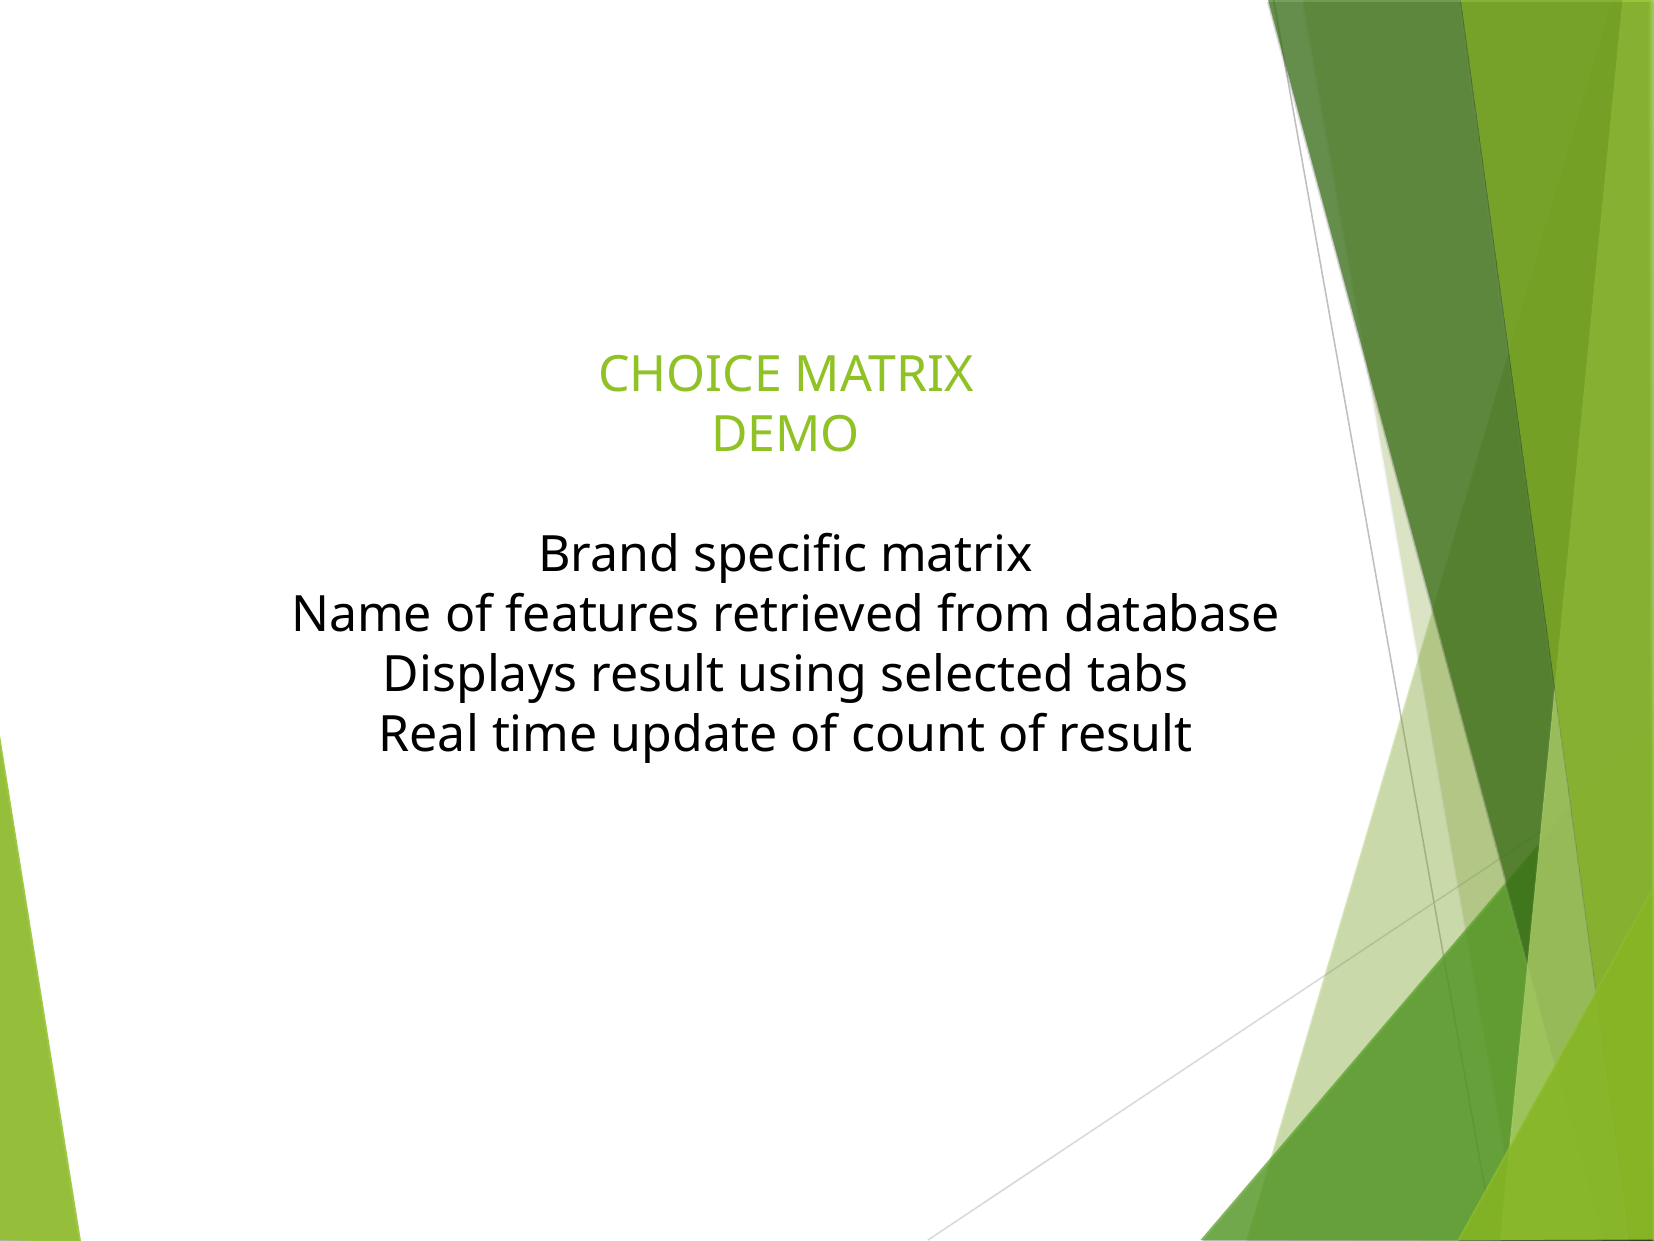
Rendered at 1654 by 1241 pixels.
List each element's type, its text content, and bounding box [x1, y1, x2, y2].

subtitle CHOICE MATRIX DEMO Brand specific matrix Name of features retrieved from database Displays result using selected tabs Real time update of count of result [41, 71, 1530, 1032]
